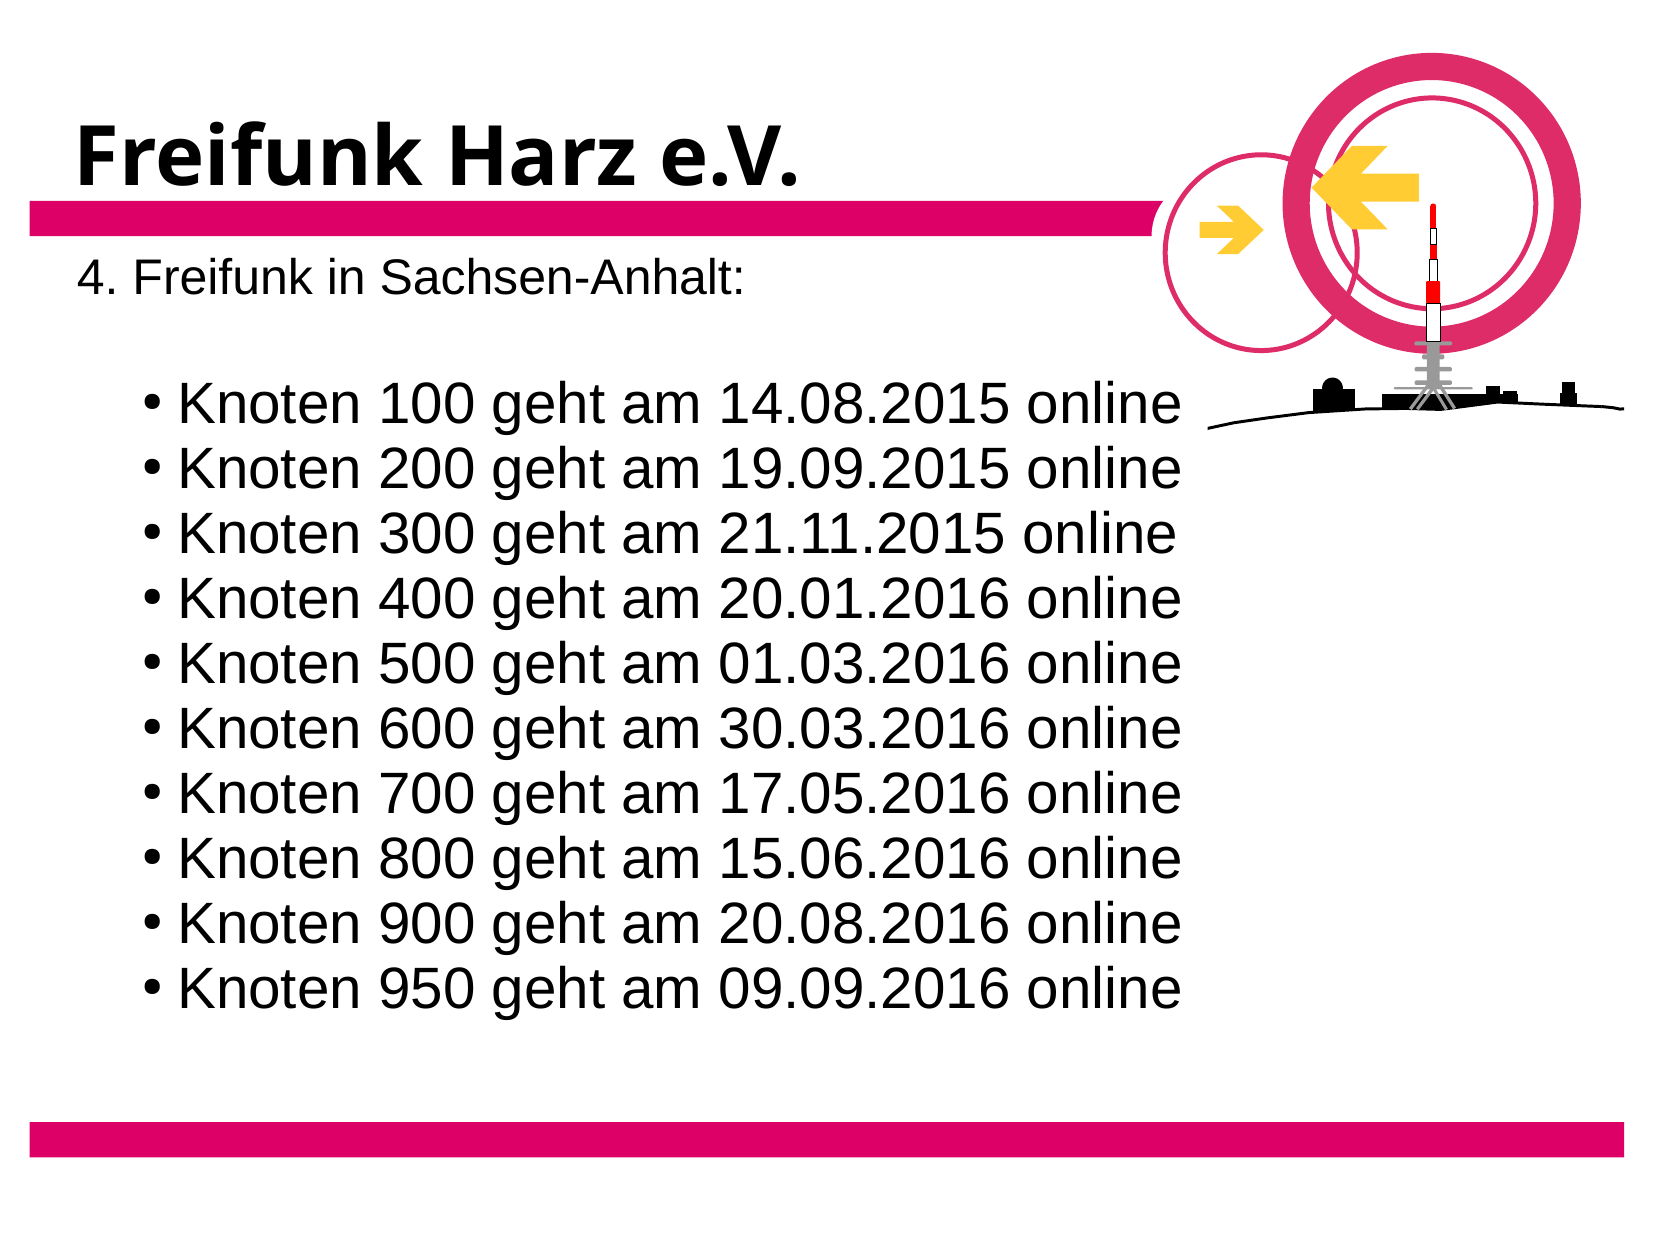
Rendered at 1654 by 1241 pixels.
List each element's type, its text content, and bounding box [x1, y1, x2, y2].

subtitle 4. Freifunk in Sachsen-Anhalt: [76, 218, 798, 337]
text_box Knoten 100 geht am 14.08.2015 online Knoten 200 geht am 19.09.2015 online Knoten 300 geht am 21.11.2015 online Knoten 400 geht am 20.01.2016 online Knoten 500 geht am 01.03.2016 online Knoten 600 geht am 30.03.2016 online Knoten 700 geht am 17.05.2016 online Knoten 800 geht am 15.06.2016 online Knoten 900 geht am 20.08.2016 online Knoten 950 geht am 09.09.2016 online [56, 363, 1208, 1075]
